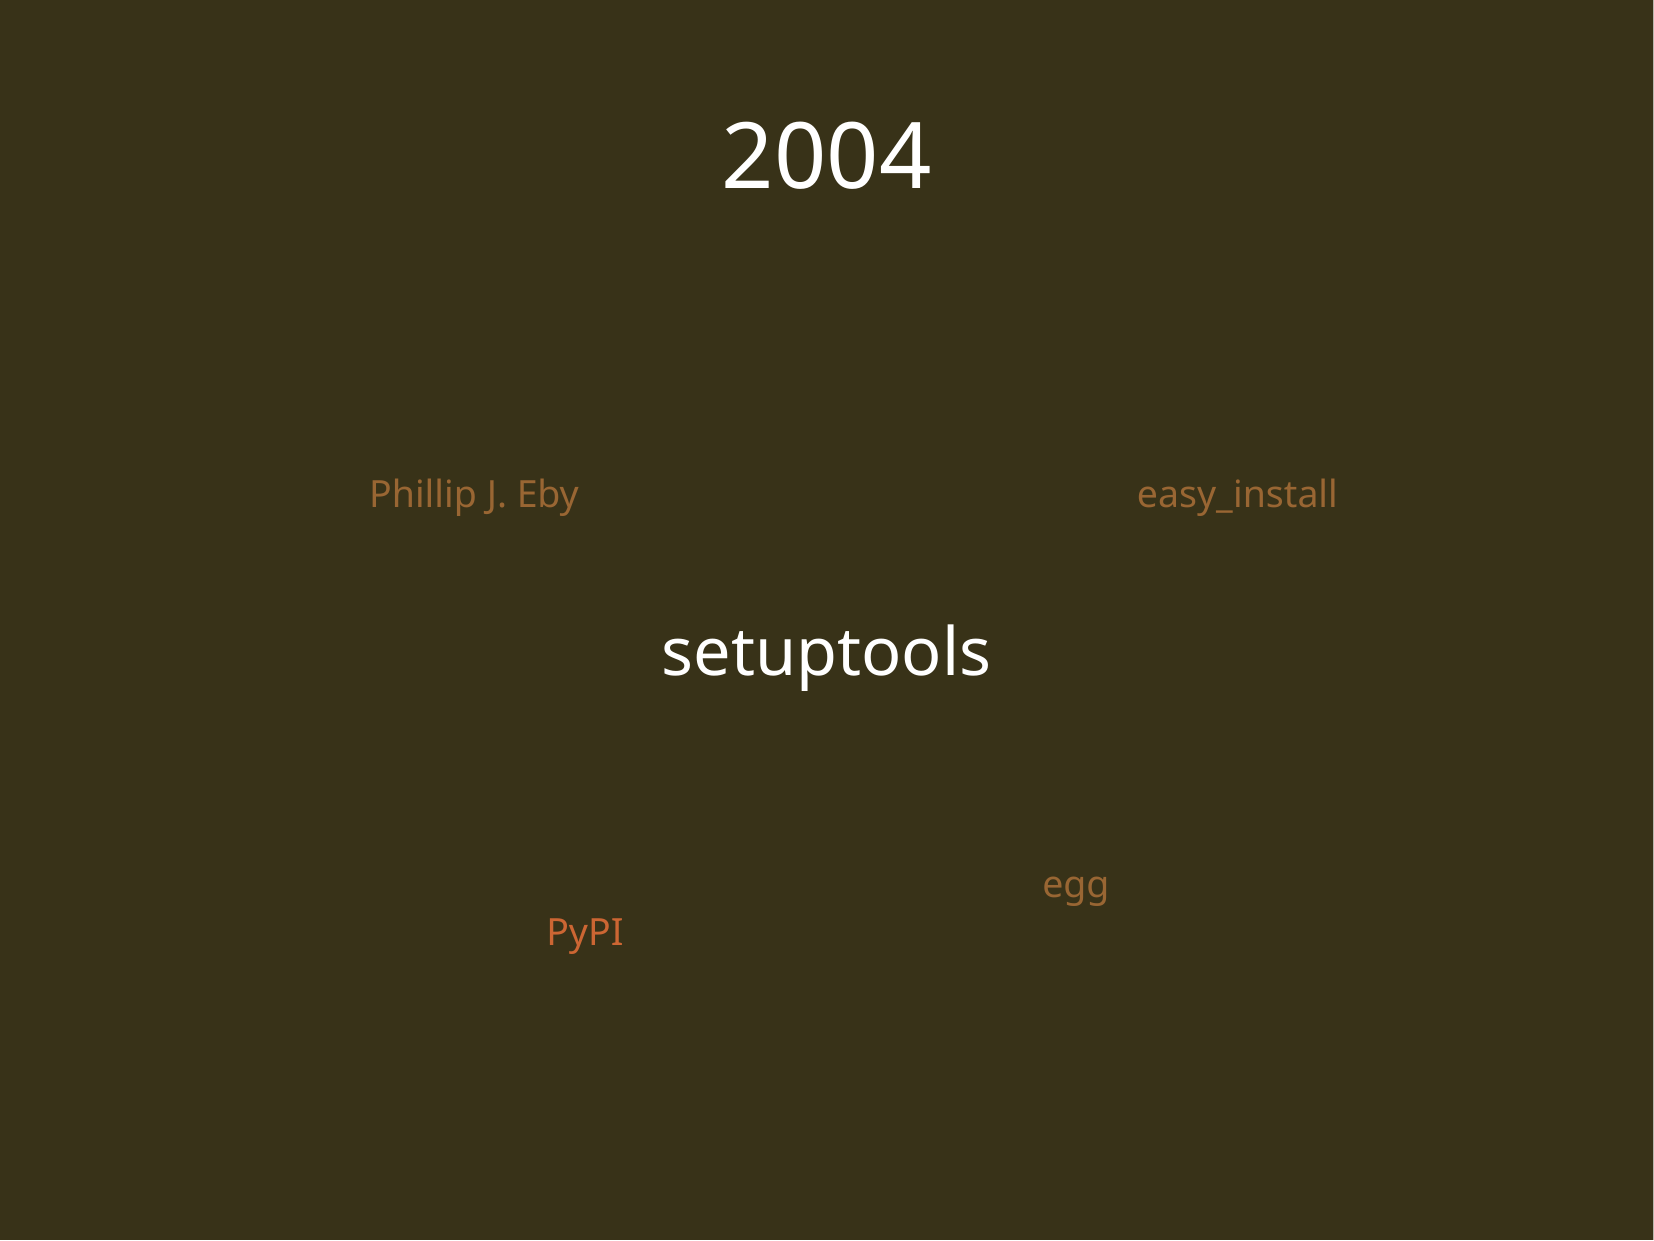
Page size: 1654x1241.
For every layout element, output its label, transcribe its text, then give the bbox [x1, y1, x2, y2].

subtitle setuptools [82, 290, 1571, 1010]
text_box egg [1027, 850, 1122, 908]
title 2004 [82, 49, 1571, 257]
text_box PyPI [531, 897, 636, 955]
text_box easy_install [1122, 460, 1349, 518]
text_box Phillip J. Eby [354, 460, 597, 518]
